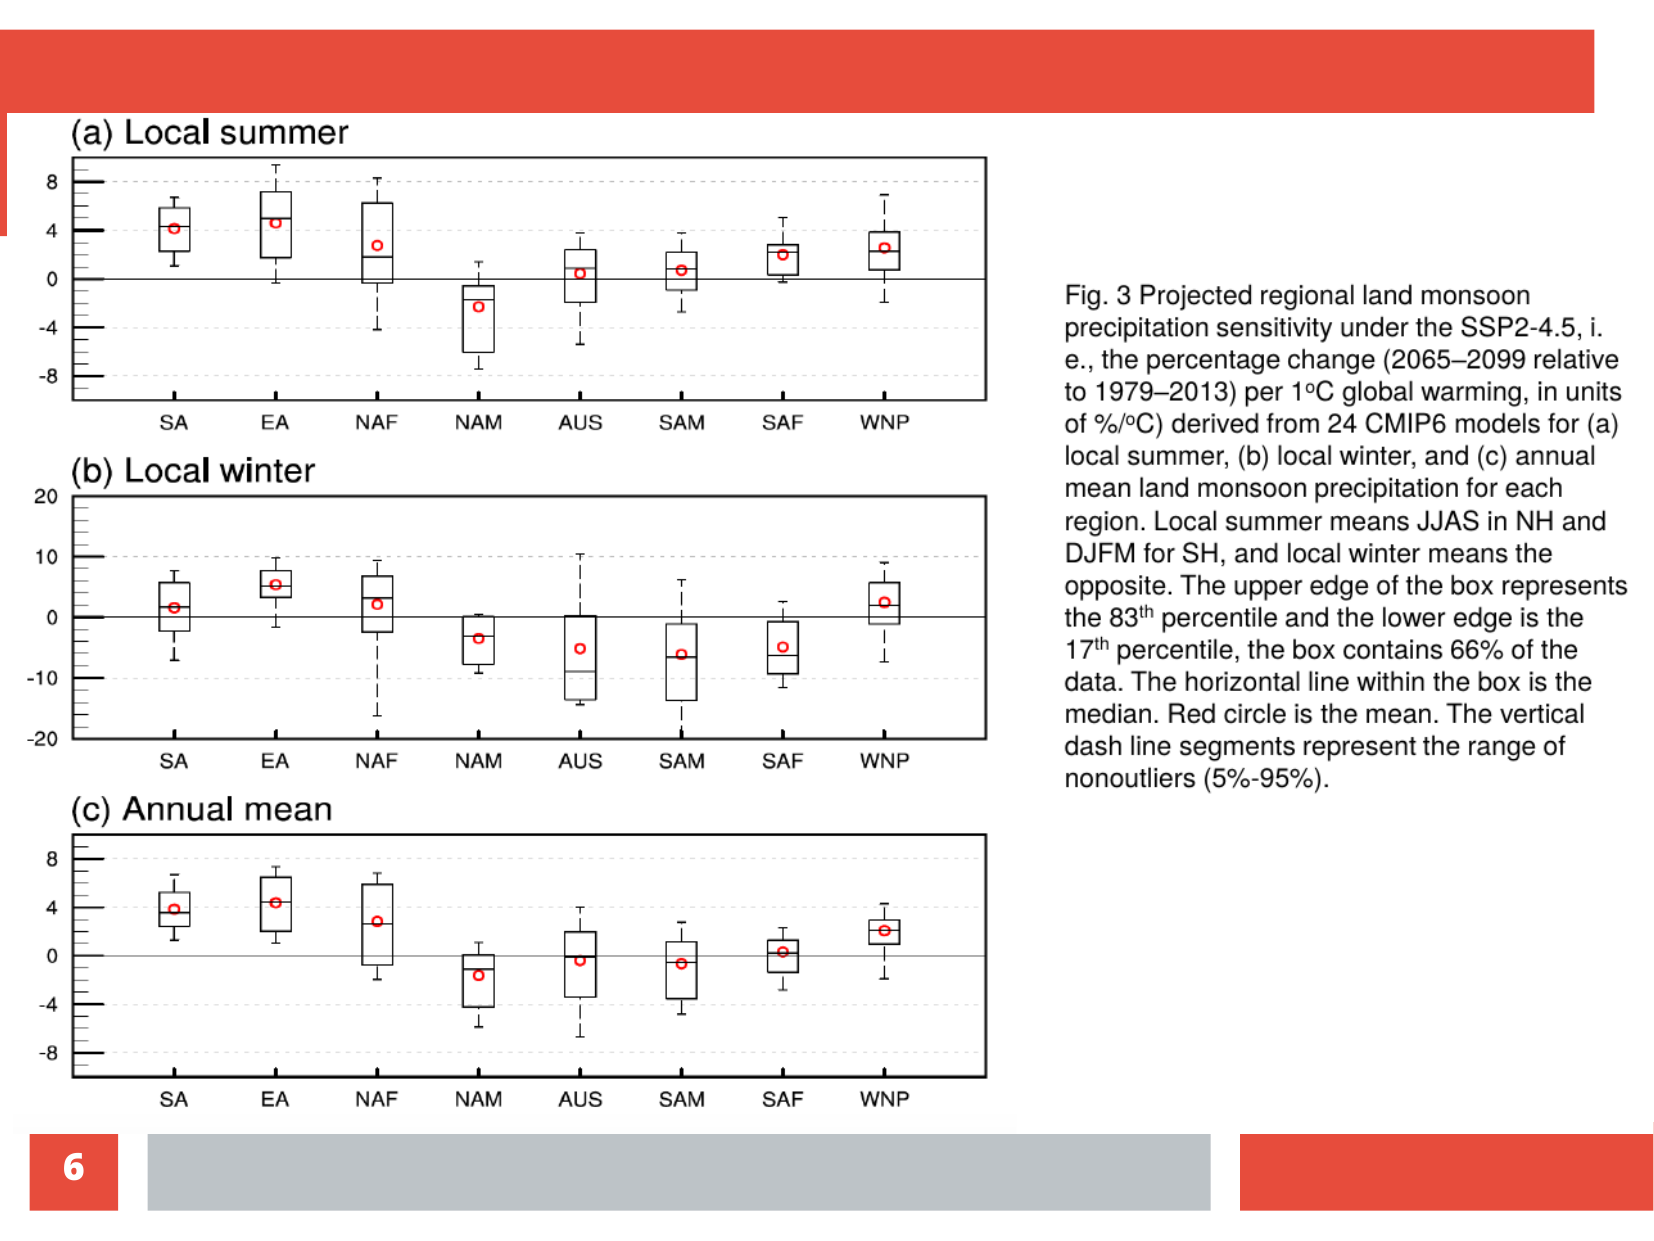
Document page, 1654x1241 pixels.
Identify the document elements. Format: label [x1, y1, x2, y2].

picture [7, 113, 1654, 1134]
